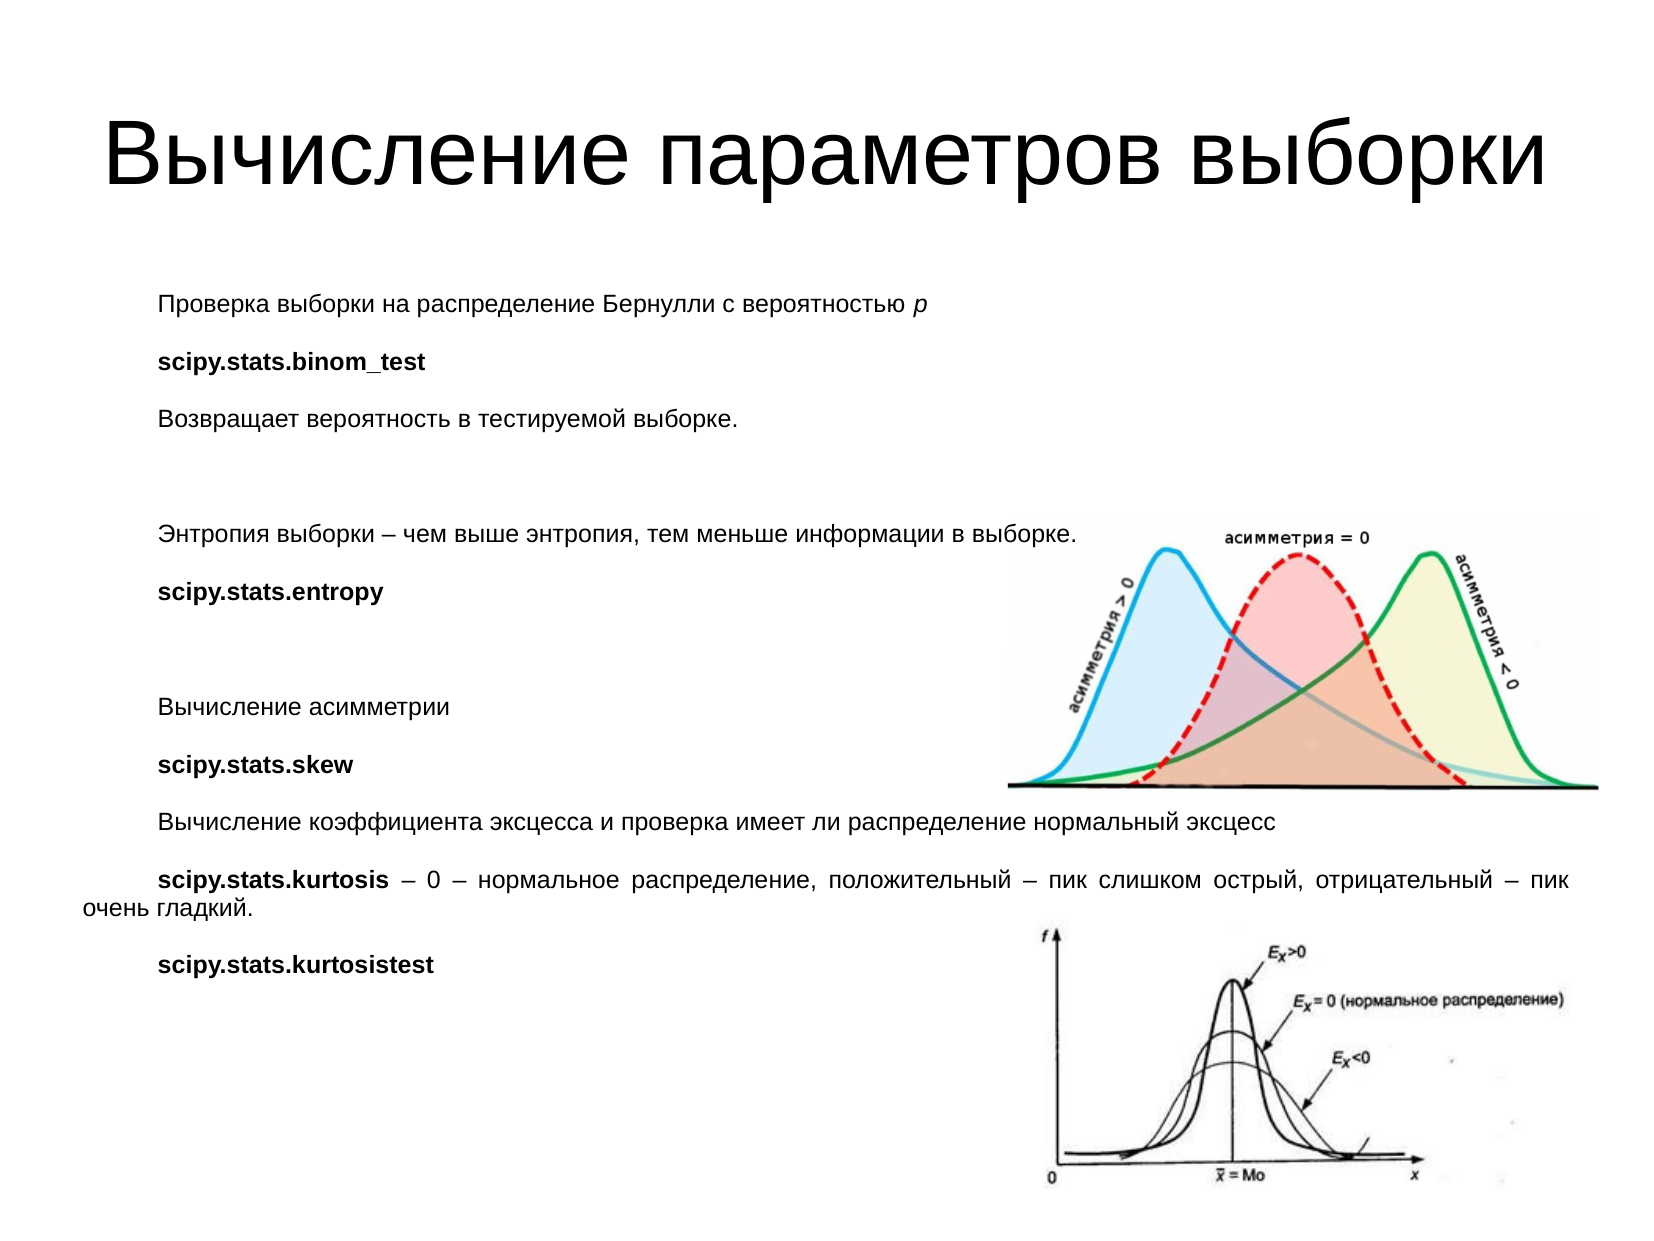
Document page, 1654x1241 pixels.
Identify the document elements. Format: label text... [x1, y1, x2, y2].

title Вычисление параметров выборки [82, 49, 1571, 257]
list Проверка выборки на распределение Бернулли с вероятностью р scipy.stats.binom_test Возвращает вероятность в тестируемой выборке. Энтропия выборки – чем выше энтропия, тем меньше информации в выборке. scipy.stats.entropy Вычисление асимметрии scipy.stats.skew Вычисление коэффициента эксцесса и проверка имеет ли распределение нормальный эксцесс scipy.stats.kurtosis – 0 – нормальное распределение, положительный – пик слишком острый, отрицательный – пик очень гладкий. scipy.stats.kurtosistest [82, 290, 1571, 1010]
picture [1032, 918, 1572, 1190]
picture [1571, 516, 1600, 800]
